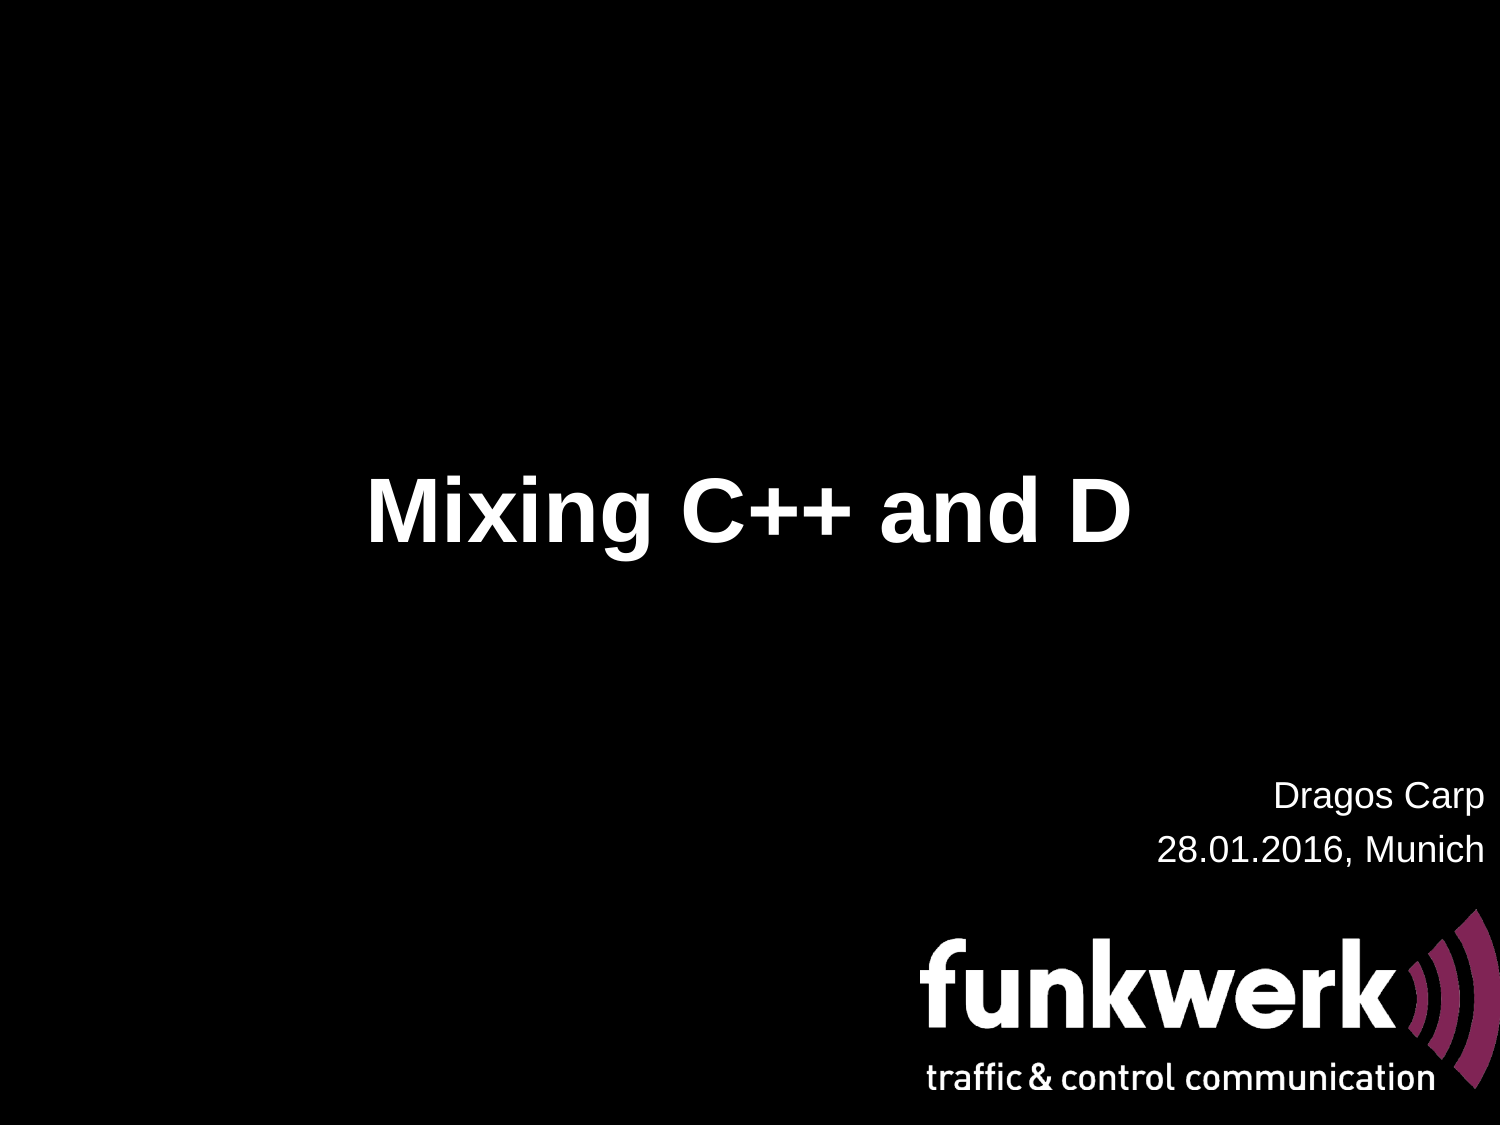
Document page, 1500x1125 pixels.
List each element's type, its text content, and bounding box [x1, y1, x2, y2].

picture [920, 1051, 1500, 1090]
text_box Dragos Carp 28.01.2016, Munich [915, 763, 1500, 1051]
title Mixing C++ and D [112, 384, 1388, 626]
